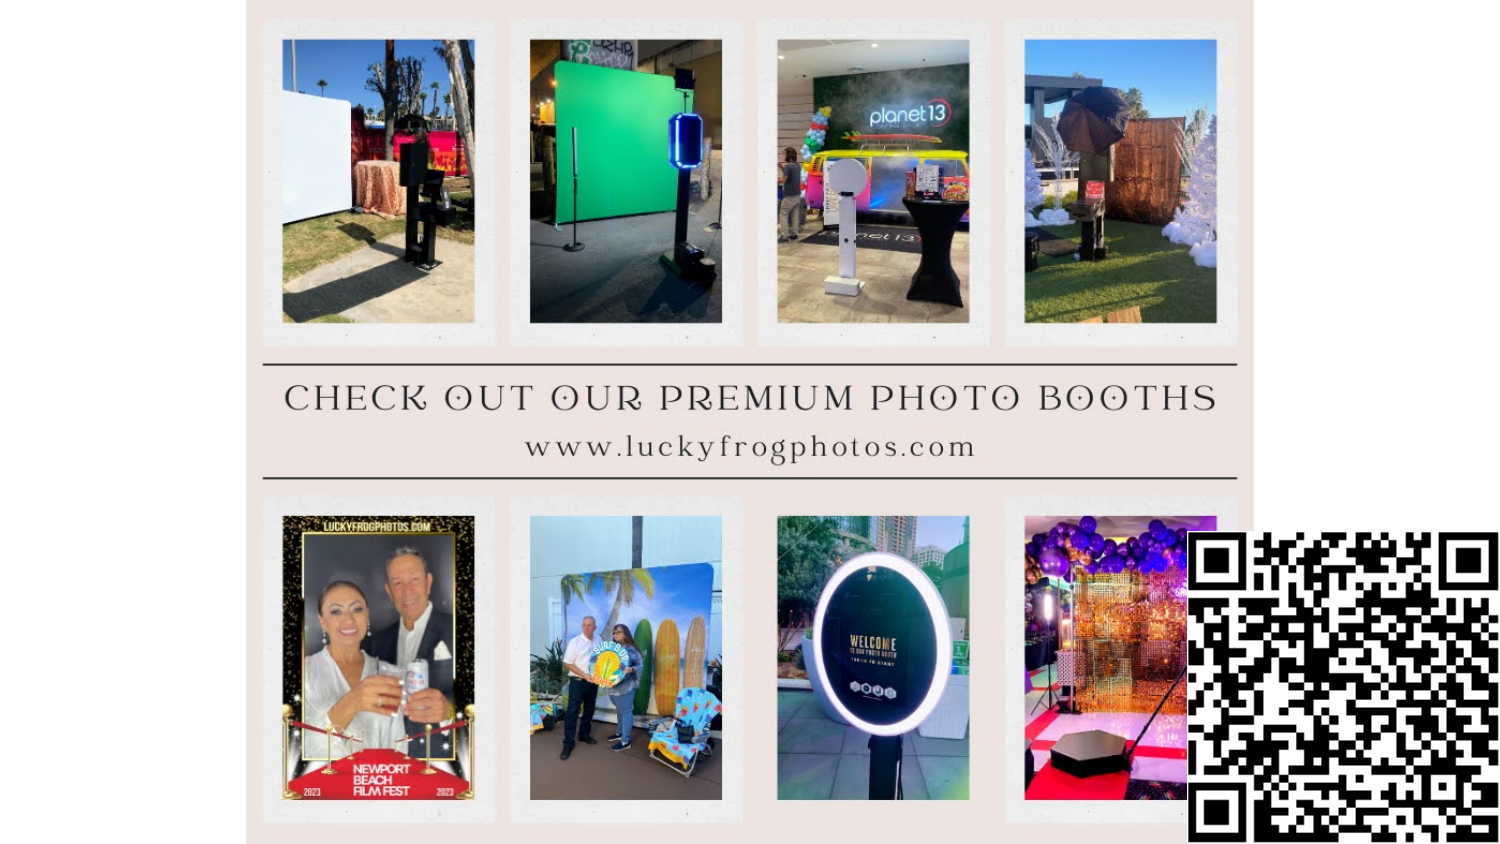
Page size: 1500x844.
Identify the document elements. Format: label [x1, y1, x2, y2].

picture [246, 0, 1500, 844]
